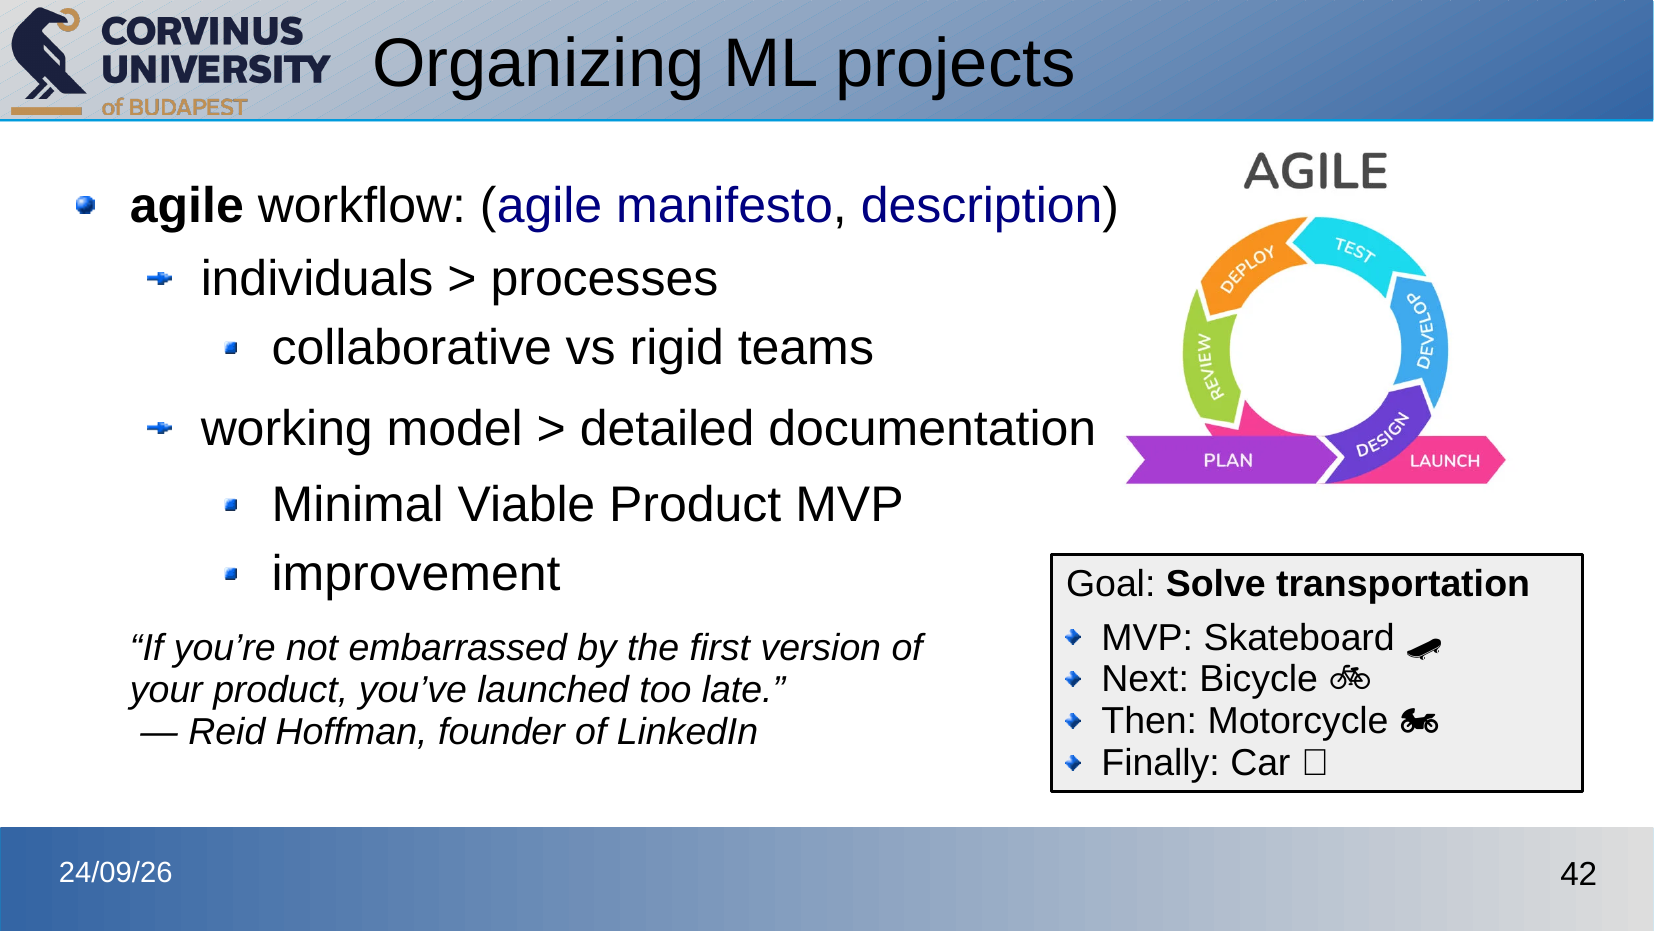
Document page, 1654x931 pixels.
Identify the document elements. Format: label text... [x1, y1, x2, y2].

list agile workflow: (agile manifesto, description) individuals > processes collaborative vs rigid teams working model > detailed documentation Minimal Viable Product MVP improvement “If you’re not embarrassed by the first version of your product, you’ve launched too late.” — Reid Hoffman, founder of LinkedIn [59, 177, 1595, 768]
picture [980, 135, 1651, 508]
picture [11, 7, 331, 115]
text_box Goal: Solve transportation MVP: Skateboard 🛹 Next: Bicycle 🚲 Then: Motorcycle 🏍 Finally: Car 🚗 [1051, 554, 1583, 792]
title Organizing ML projects [372, 23, 1625, 103]
